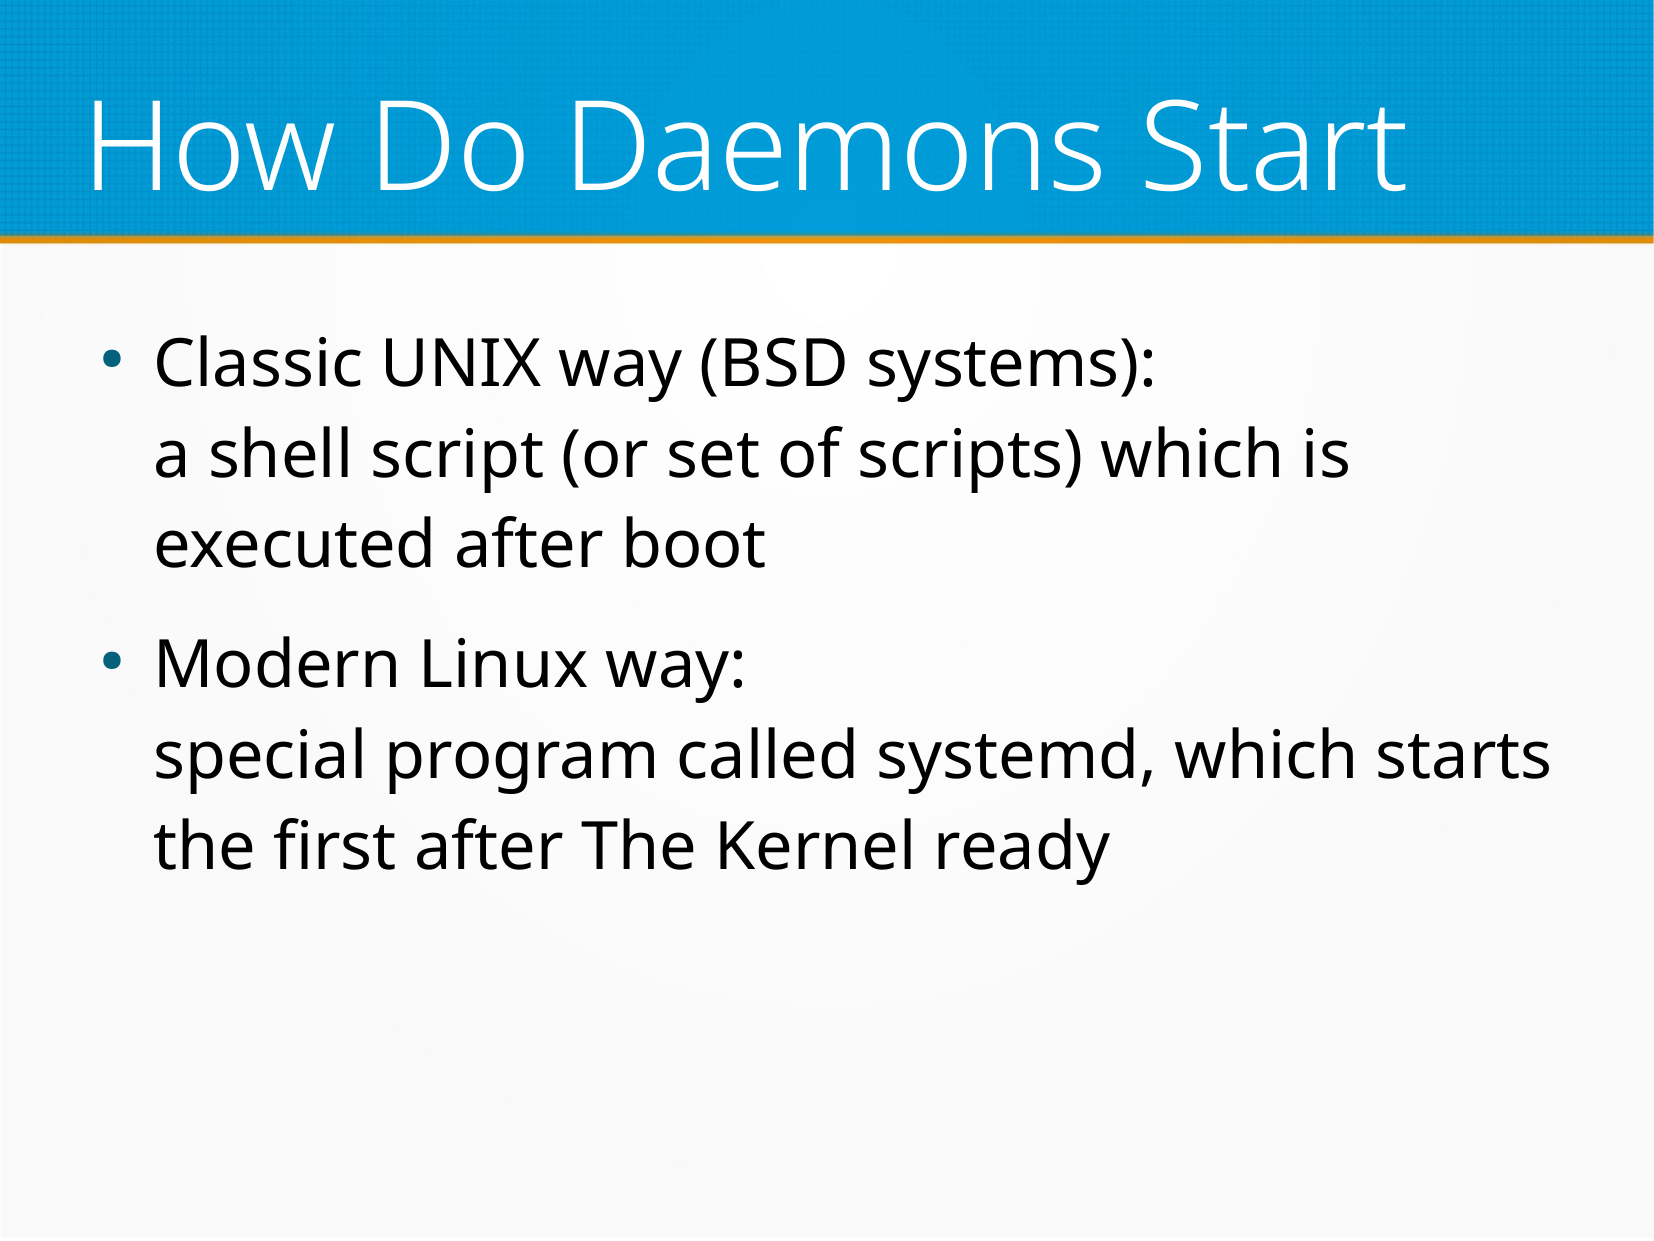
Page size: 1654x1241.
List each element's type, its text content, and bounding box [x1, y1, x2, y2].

list Classic UNIX way (BSD systems): a shell script (or set of scripts) which is executed after boot Modern Linux way: special program called systemd, which starts the first after The Kernel ready [82, 315, 1563, 1081]
title How Do Daemons Start [82, 19, 1571, 227]
picture [0, 233, 1654, 1241]
